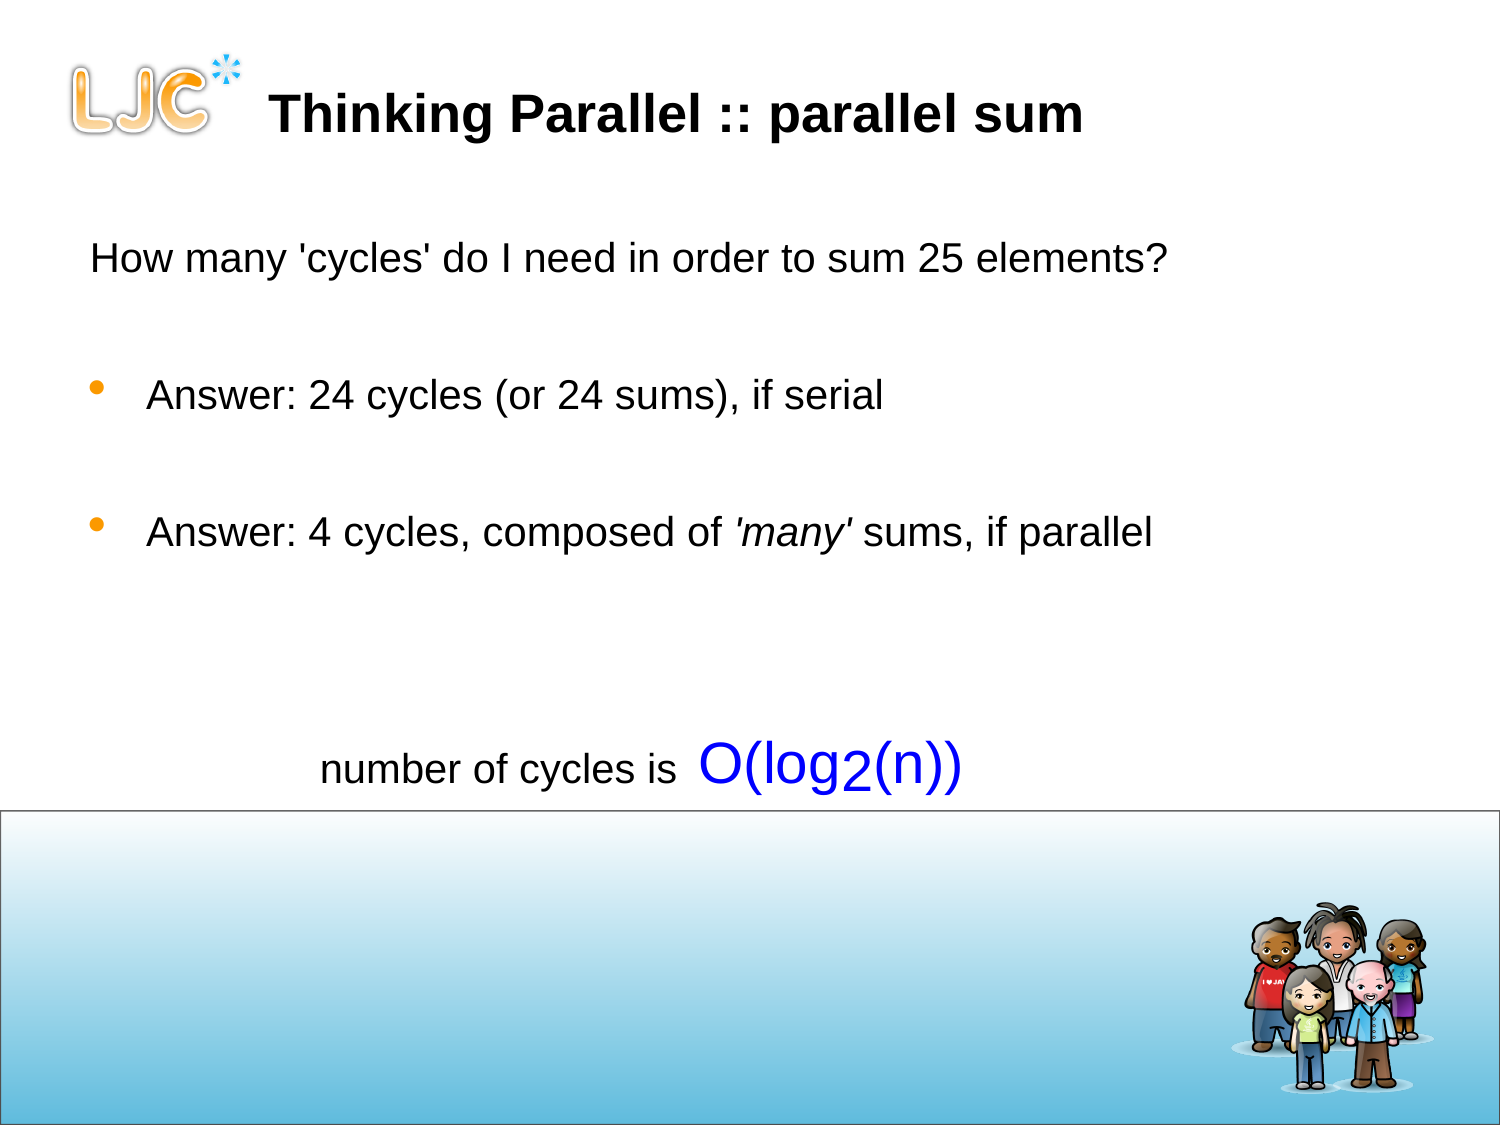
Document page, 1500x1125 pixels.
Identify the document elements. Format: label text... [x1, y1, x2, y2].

picture [53, 43, 254, 143]
picture [1220, 892, 1458, 1100]
list How many 'cycles' do I need in order to sum 25 elements? Answer: 24 cycles (or 24 sums), if serial Answer: 4 cycles, composed of 'many' sums, if parallel number of cycles is O(log2(n)) [75, 223, 1426, 966]
title Thinking Parallel :: parallel sum [253, 45, 1425, 176]
